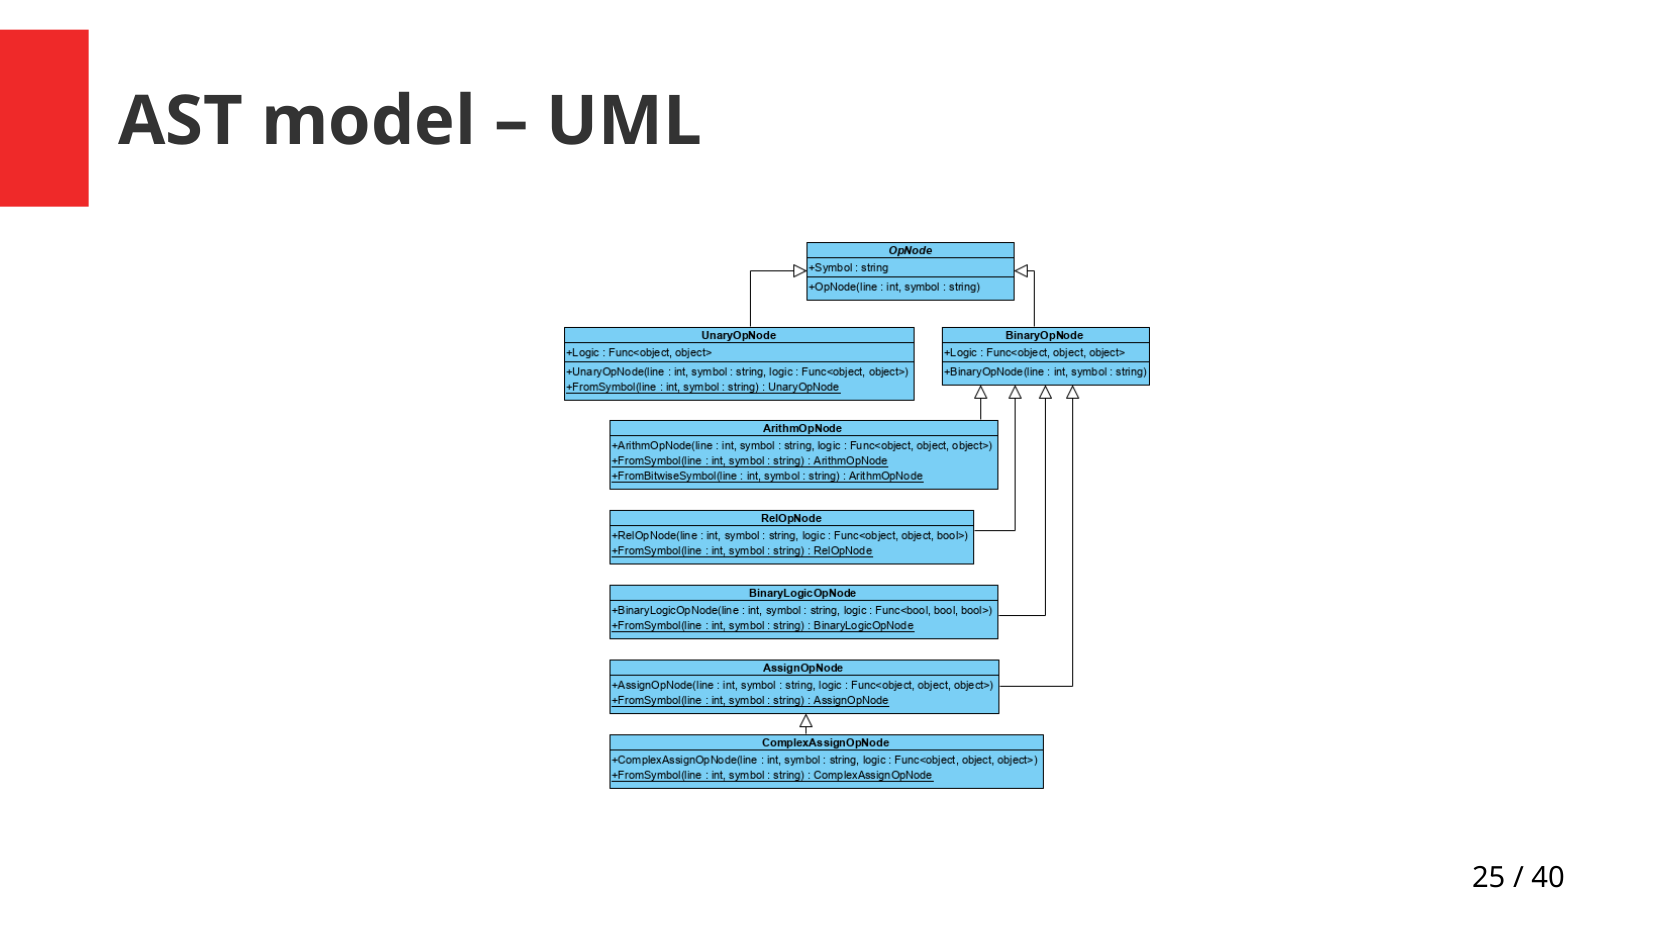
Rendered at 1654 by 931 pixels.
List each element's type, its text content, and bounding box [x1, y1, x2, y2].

picture [559, 236, 1153, 798]
title AST model – UML [118, 29, 1595, 207]
